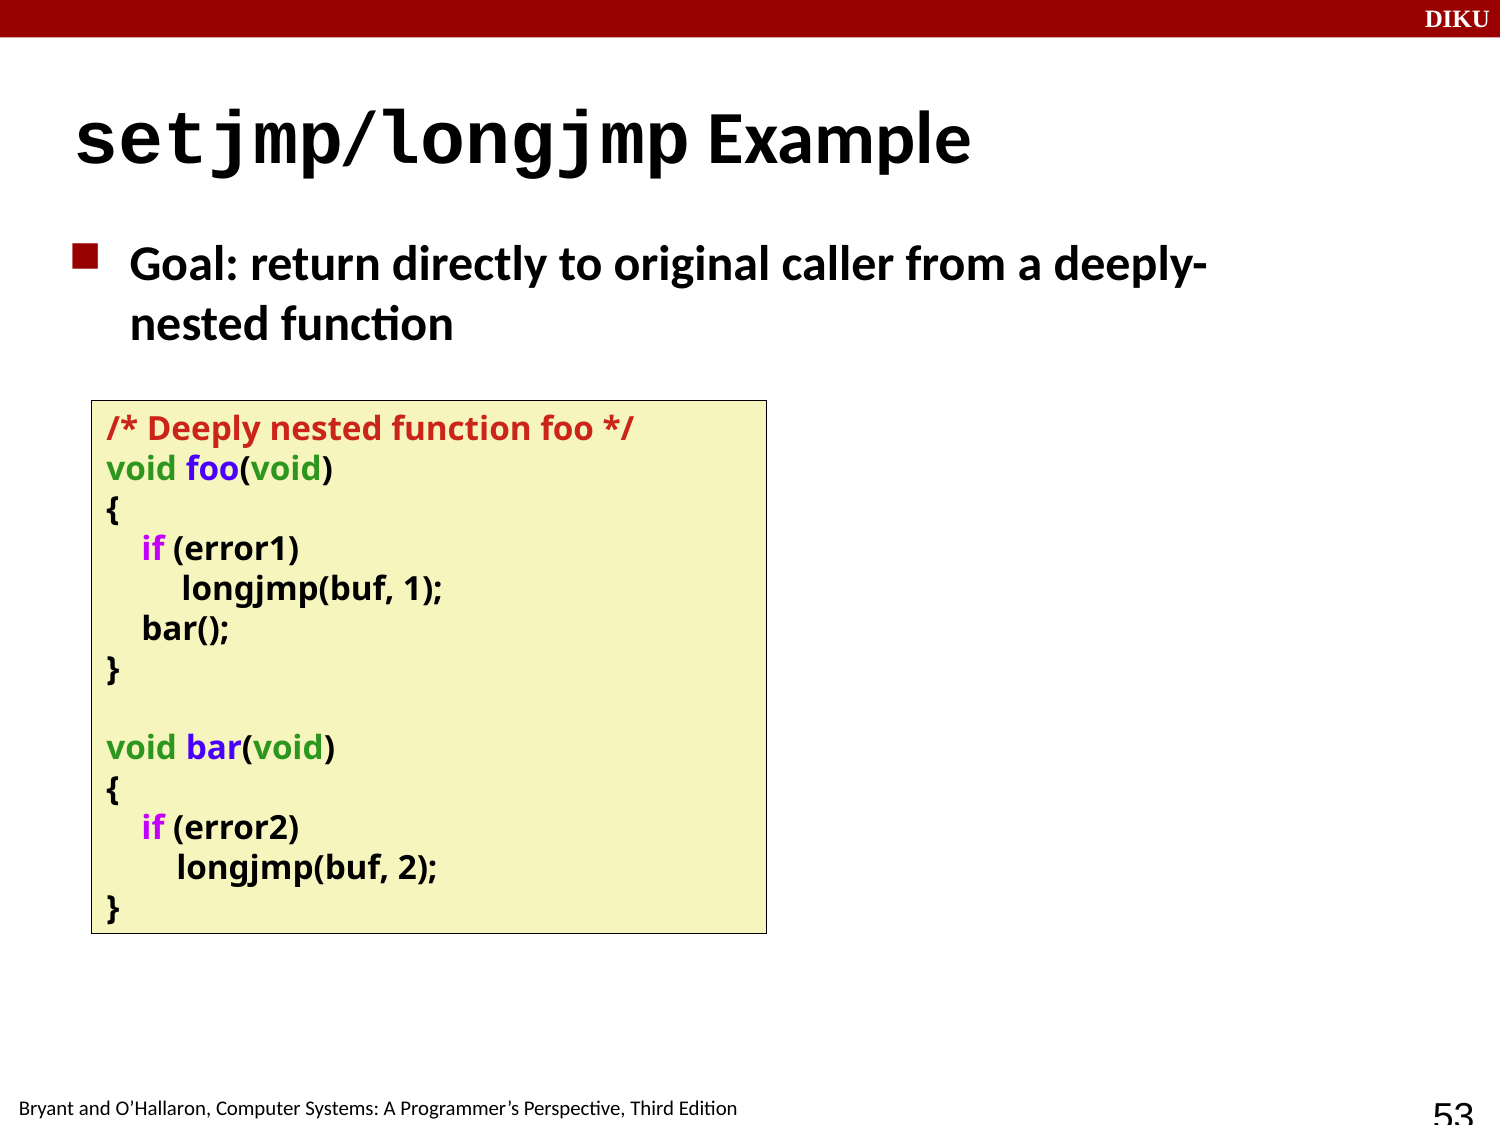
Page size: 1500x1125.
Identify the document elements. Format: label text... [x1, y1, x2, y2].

text_box setjmp/longjmp Example [58, 71, 1304, 197]
text_box /* Deeply nested function foo */ void foo(void) { if (error1) longjmp(buf, 1); bar(); } void bar(void) { if (error2) longjmp(buf, 2); } [91, 399, 767, 934]
text_box Goal: return directly to original caller from a deeply-nested function [58, 223, 1361, 375]
